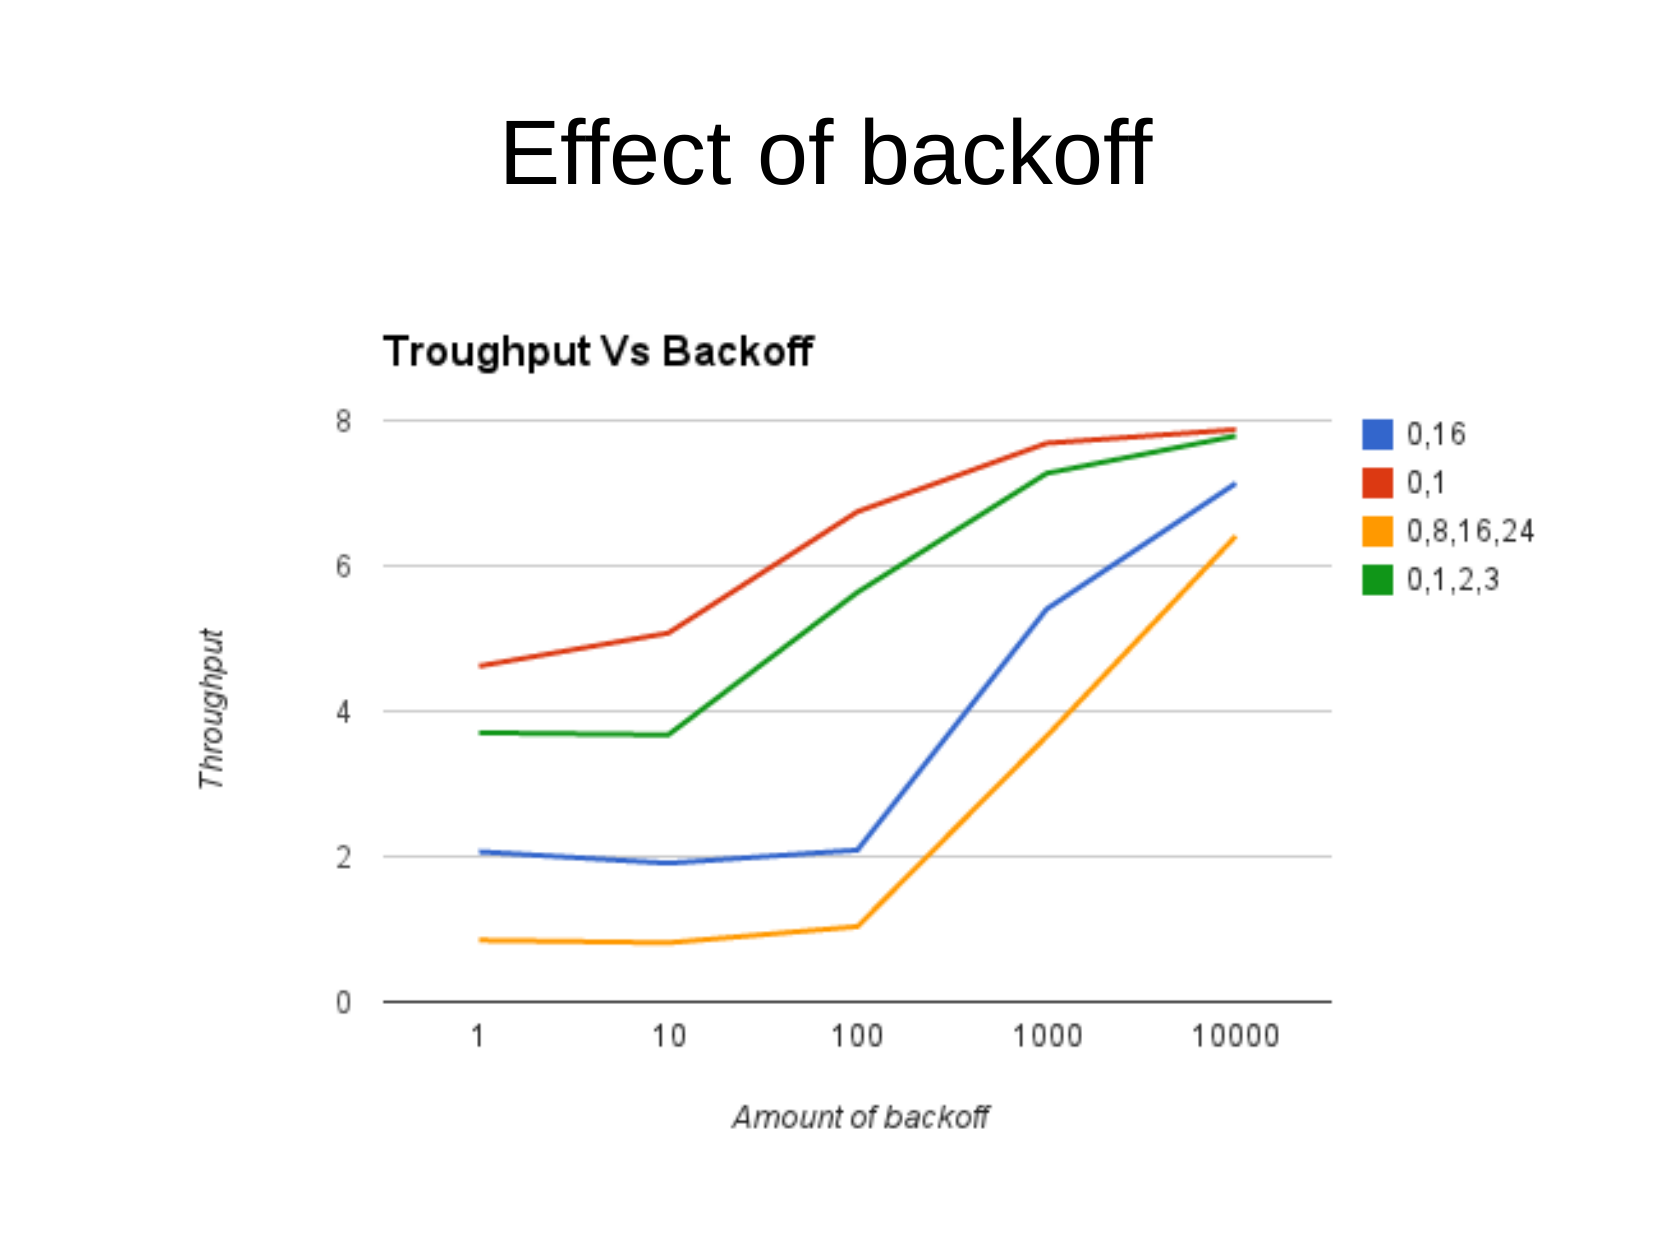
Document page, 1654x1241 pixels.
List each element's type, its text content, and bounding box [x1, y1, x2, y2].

title Effect of backoff [82, 49, 1571, 257]
picture [90, 239, 1624, 1186]
